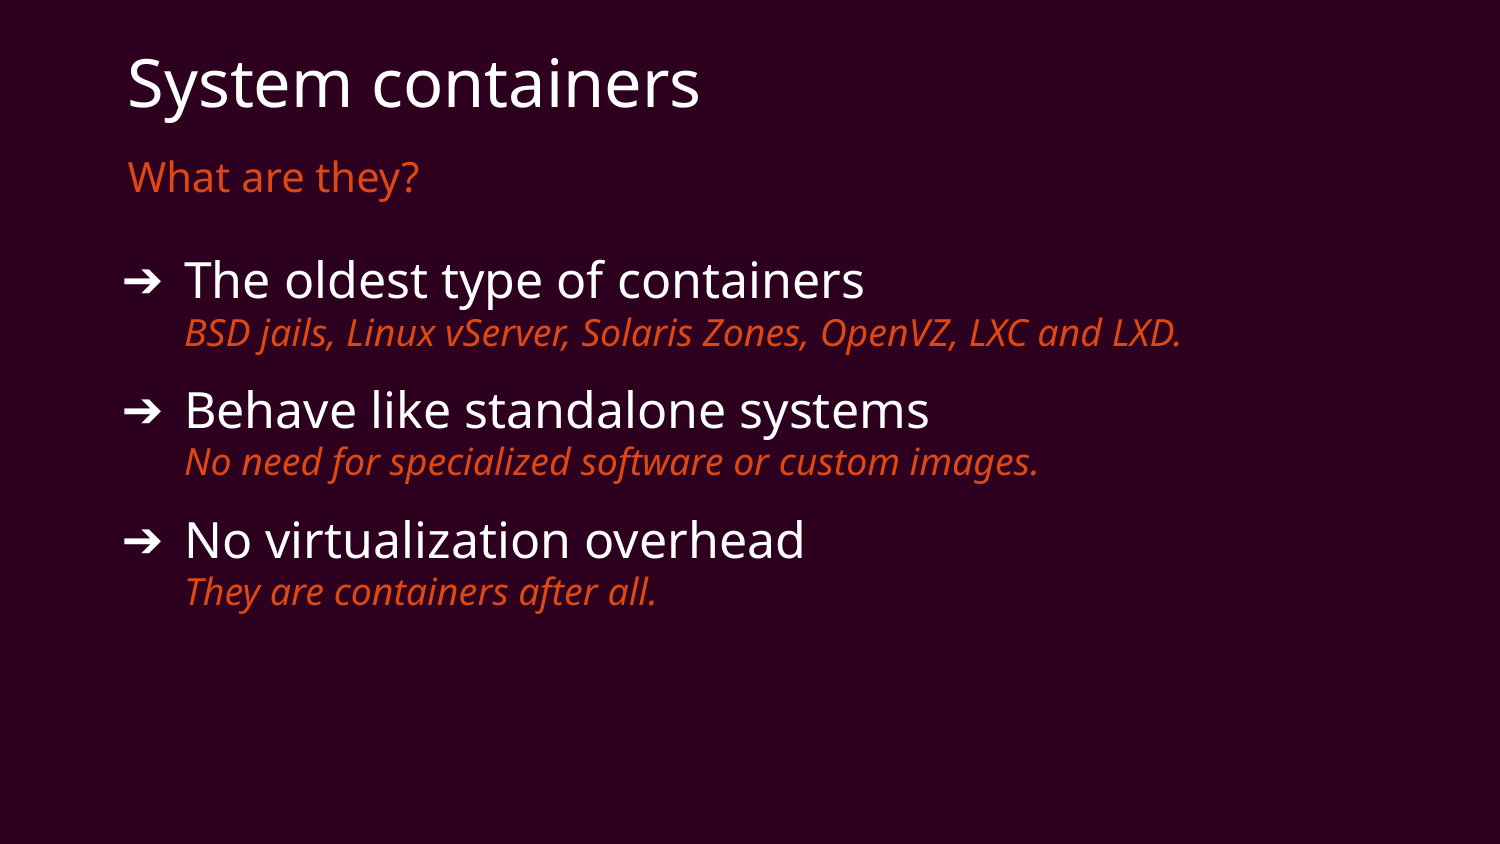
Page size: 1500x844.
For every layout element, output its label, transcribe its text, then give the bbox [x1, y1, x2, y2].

title System containers [112, 41, 1388, 136]
subtitle What are they? [112, 136, 1388, 197]
text_box The oldest type of containers BSD jails, Linux vServer, Solaris Zones, OpenVZ, LXC and LXD. Behave like standalone systems No need for specialized software or custom images. No virtualization overhead They are containers after all. [94, 233, 1400, 795]
